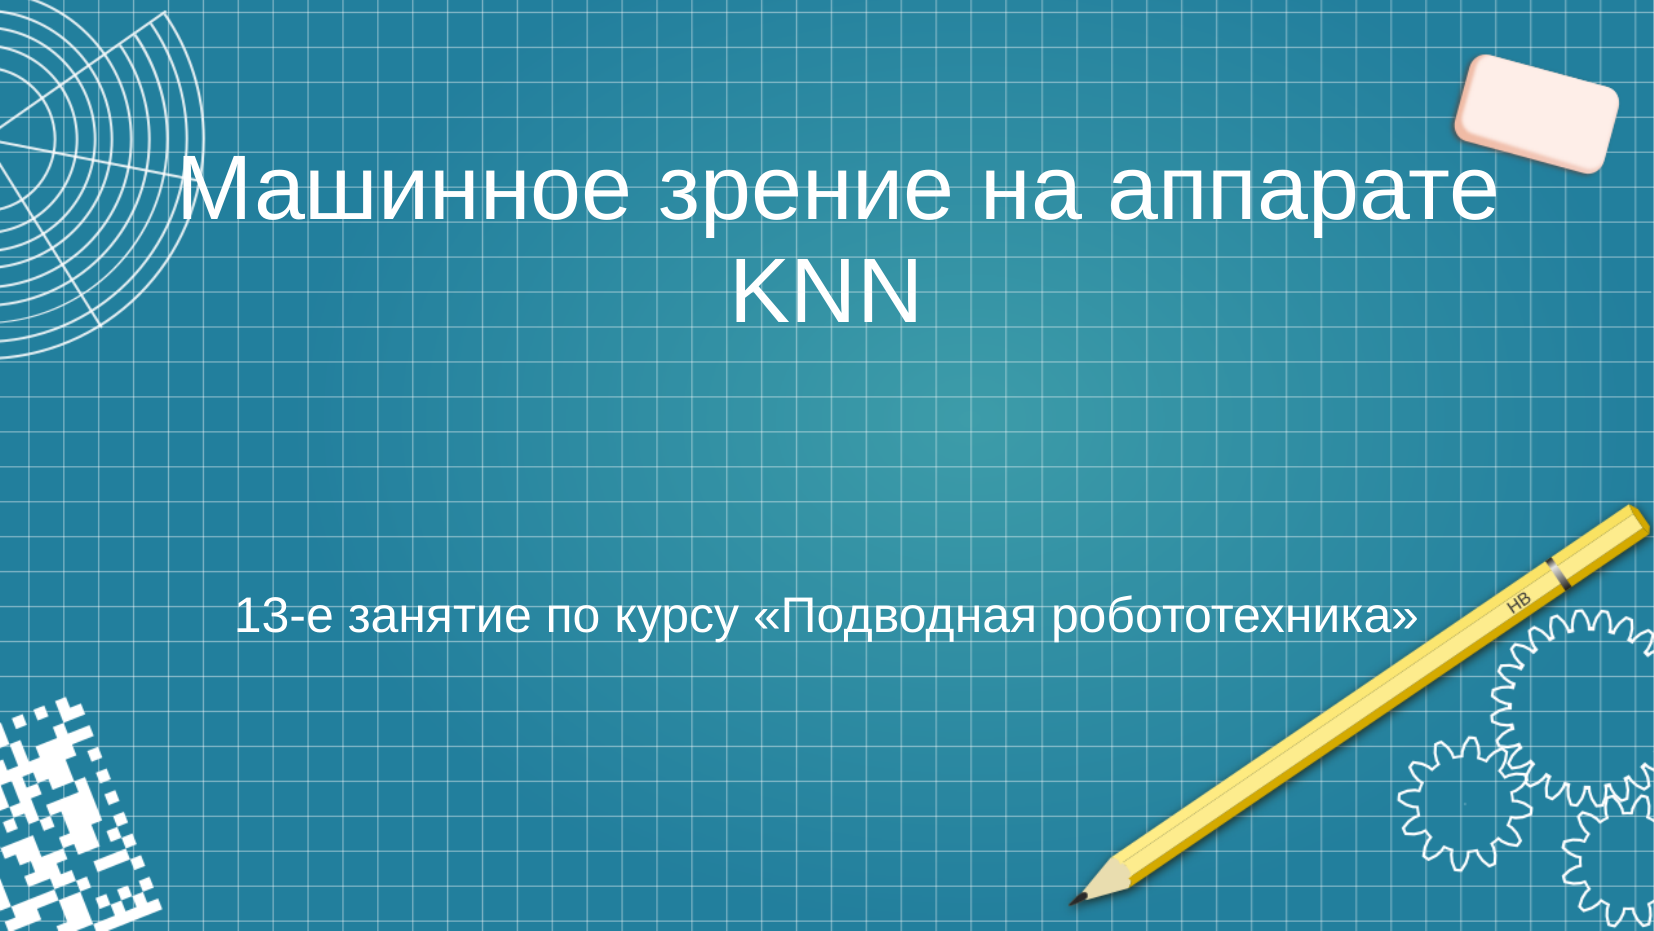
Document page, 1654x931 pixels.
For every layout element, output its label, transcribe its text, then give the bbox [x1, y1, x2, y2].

subtitle 13-е занятие по курсу «Подводная робототехника» [82, 389, 1571, 842]
picture [0, 0, 1654, 931]
title Машинное зрение на аппарате KNN [82, 85, 1571, 389]
